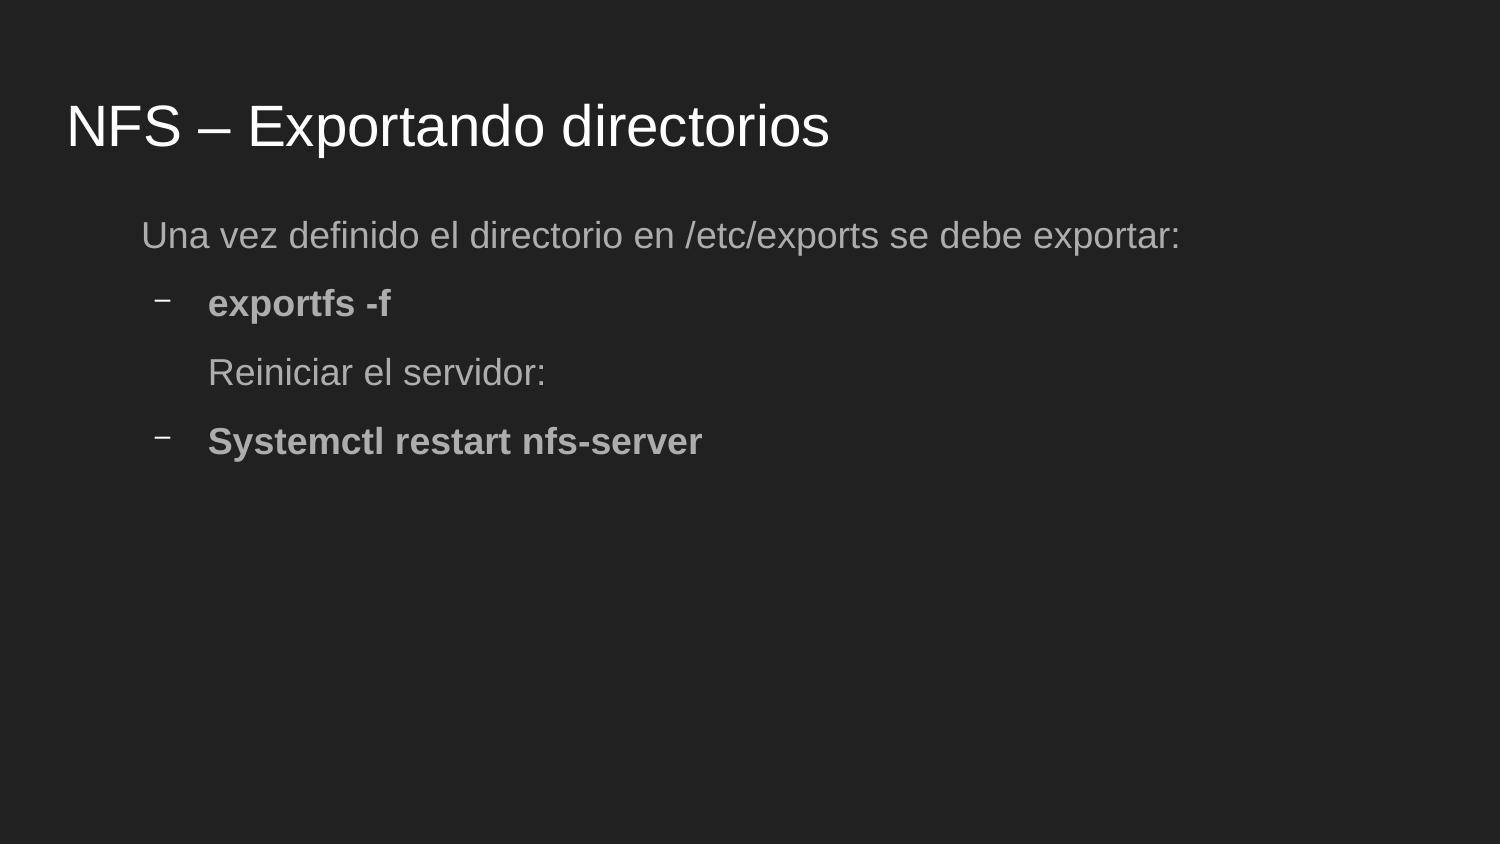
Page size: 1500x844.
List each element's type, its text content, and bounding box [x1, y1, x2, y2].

title NFS – Exportando directorios [51, 72, 1449, 167]
list Una vez definido el directorio en /etc/exports se debe exportar: exportfs -f Reiniciar el servidor: Systemctl restart nfs-server [51, 189, 1261, 750]
